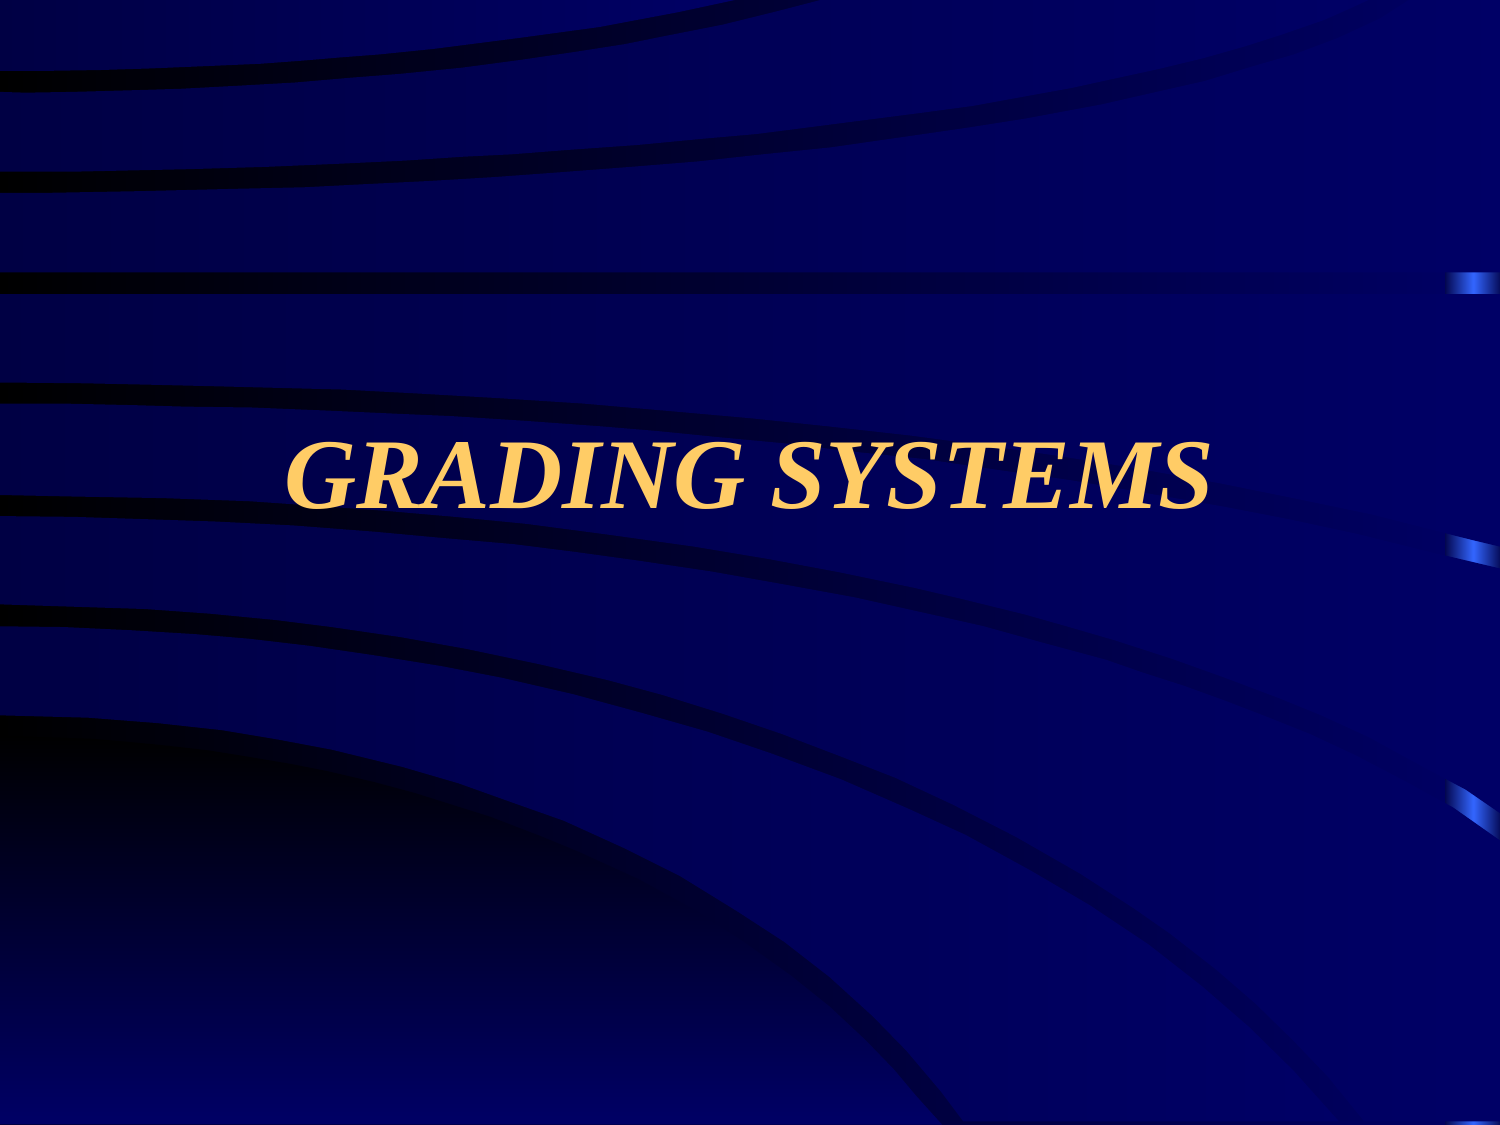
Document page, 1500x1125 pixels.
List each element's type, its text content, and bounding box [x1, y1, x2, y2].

title GRADING SYSTEMS [112, 374, 1388, 563]
